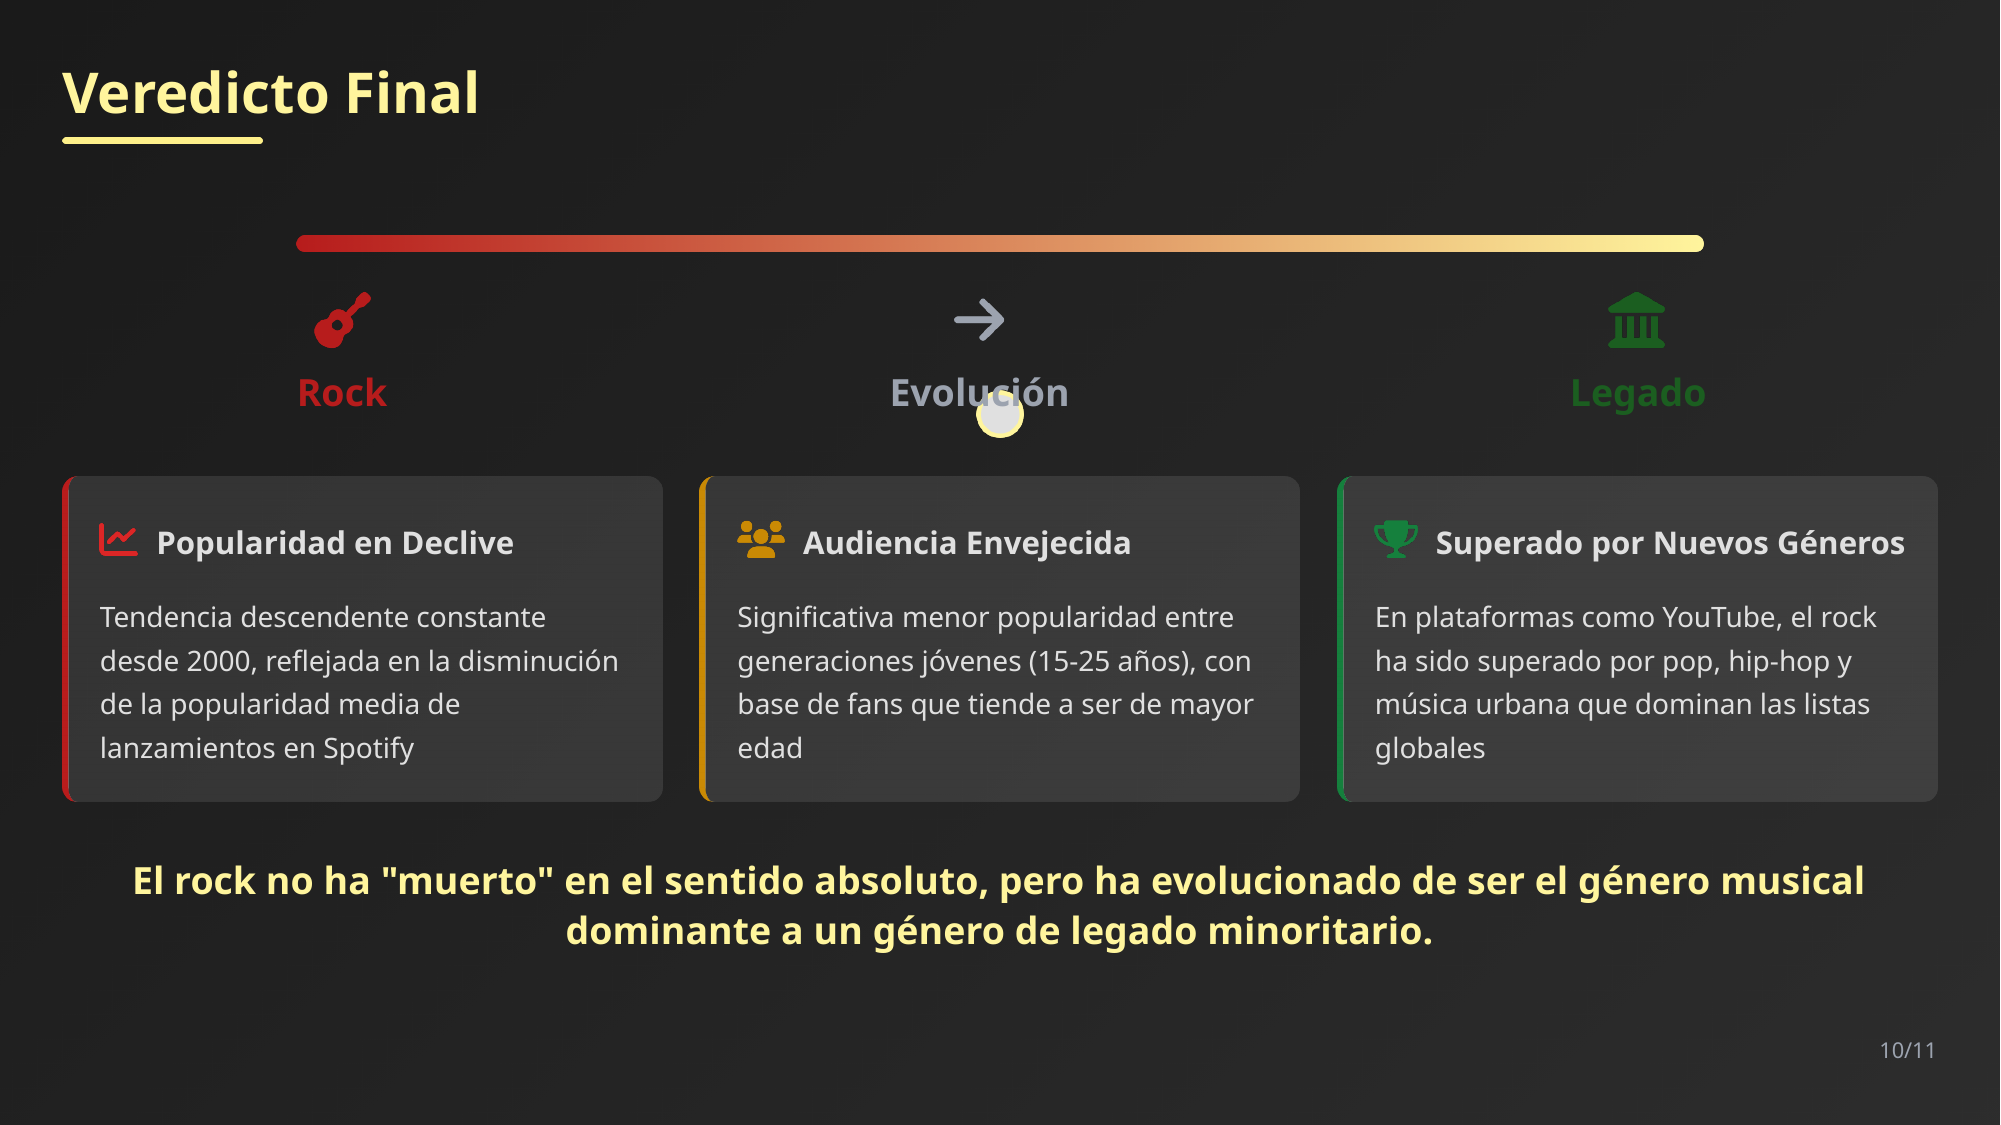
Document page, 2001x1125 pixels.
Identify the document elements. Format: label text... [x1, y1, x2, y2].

text_box 10/11 [62, 1031, 1938, 1063]
text_box En plataformas como YouTube, el rock ha sido superado por pop, hip-hop y música urbana que dominan las listas globales [1374, 589, 1900, 721]
text_box Tendencia descendente constante desde 2000, reflejada en la disminución de la popularidad media de lanzamientos en Spotify [99, 589, 625, 764]
text_box El rock no ha "muerto" en el sentido absoluto, pero ha evolucionado de ser el género musical dominante a un género de legado minoritario. [62, 851, 1938, 952]
text_box Legado [1569, 364, 1730, 415]
text_box Significativa menor popularidad entre generaciones jóvenes (15-25 años), con base de fans que tiende a ser de mayor edad [737, 589, 1263, 764]
picture [0, 0, 2000, 1125]
text_box Popularidad en Declive [156, 517, 569, 561]
text_box Superado por Nuevos Géneros [1435, 517, 1989, 561]
text_box Audiencia Envejecida [803, 517, 1189, 561]
text_box Evolución [889, 364, 1105, 415]
text_box Veredicto Final [62, 62, 1938, 125]
text_box Rock [296, 364, 407, 415]
